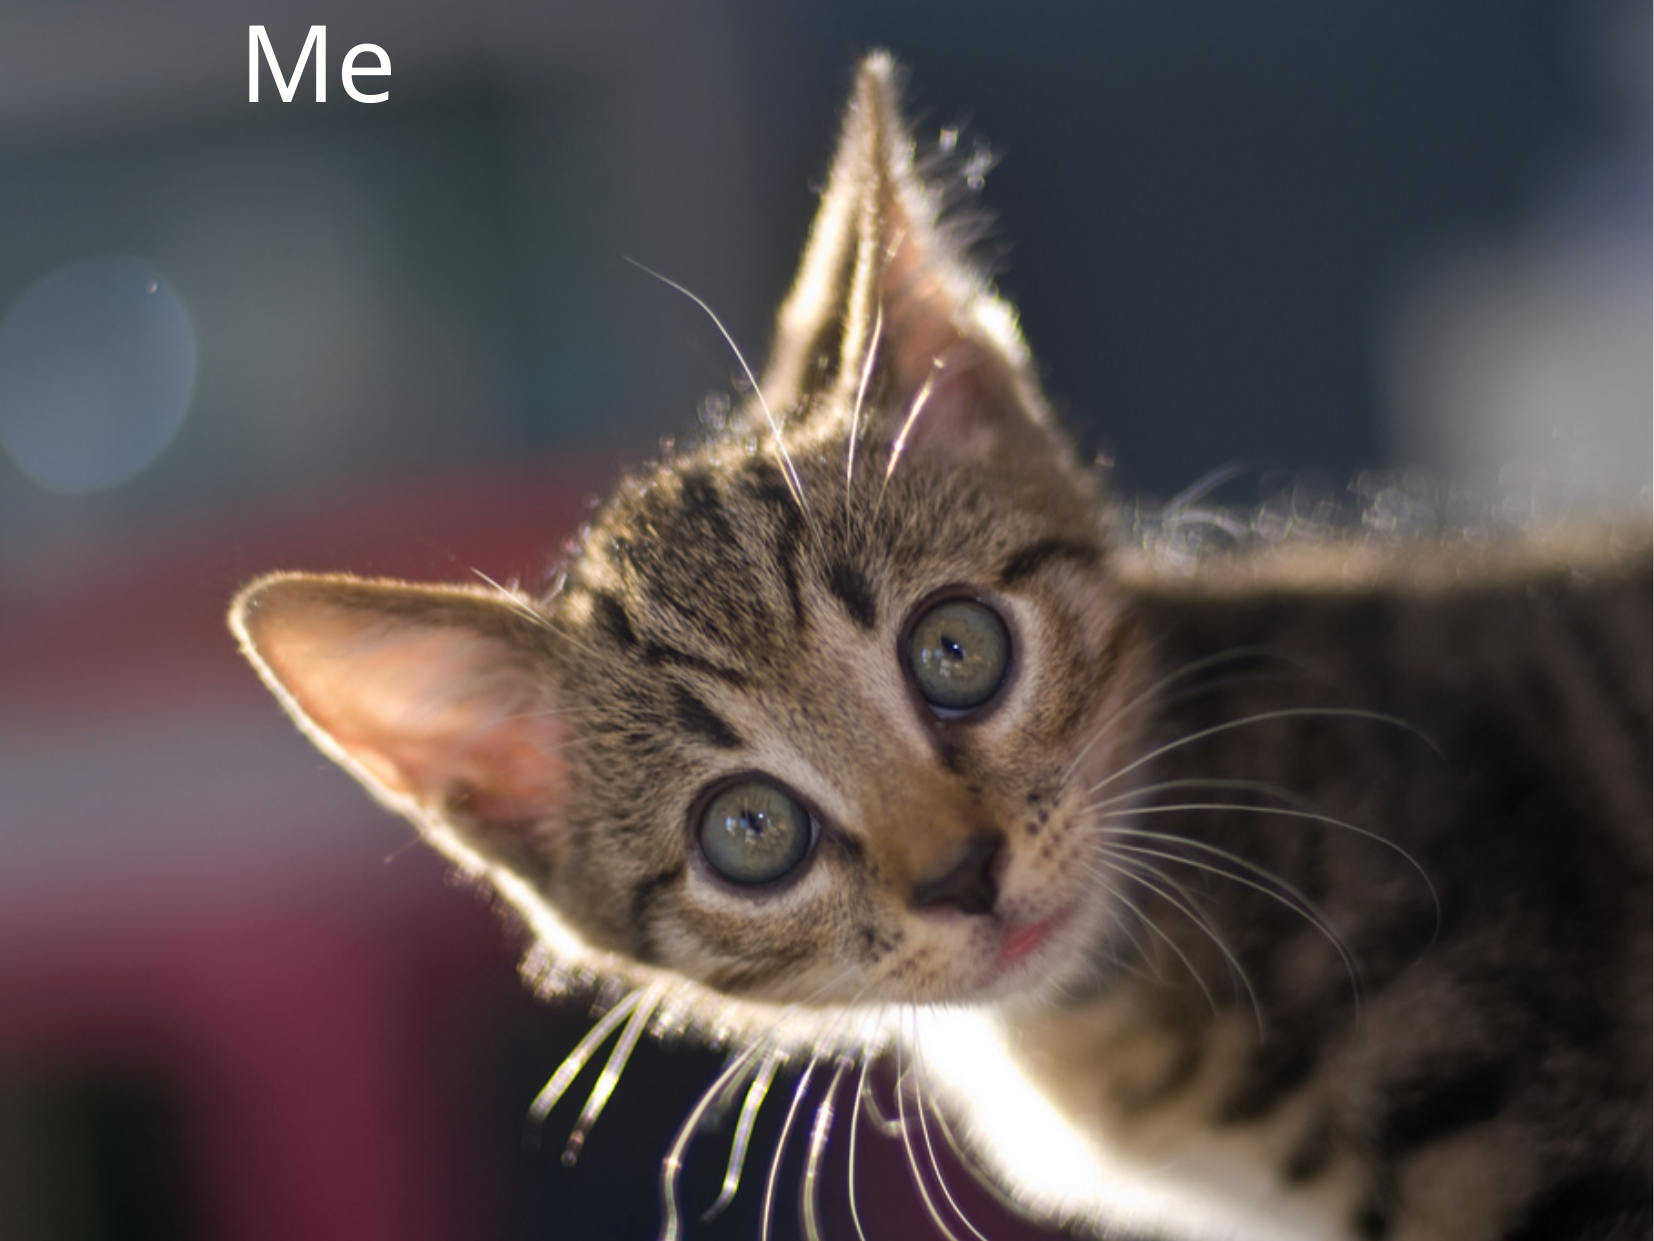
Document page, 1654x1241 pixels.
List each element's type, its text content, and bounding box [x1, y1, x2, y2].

picture [0, 0, 1654, 1241]
text_box Me [0, 0, 637, 137]
